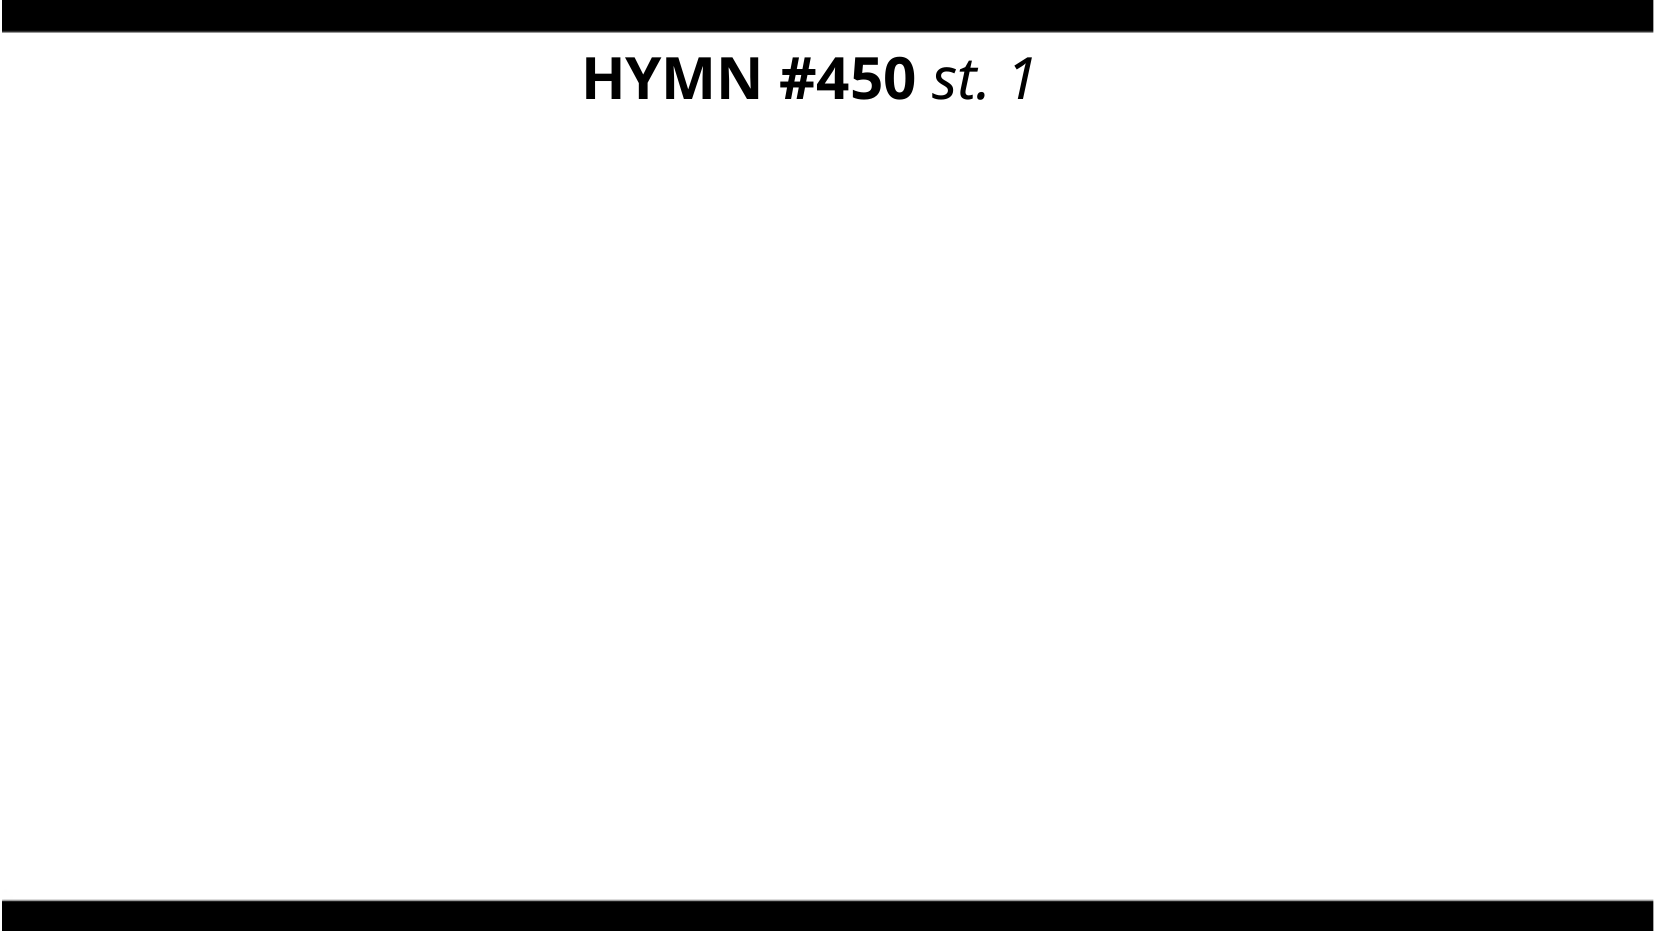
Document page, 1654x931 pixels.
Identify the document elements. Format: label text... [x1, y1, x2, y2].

text_box HYMN #450 st. 1 [60, 30, 1561, 136]
picture [2, 0, 1654, 931]
